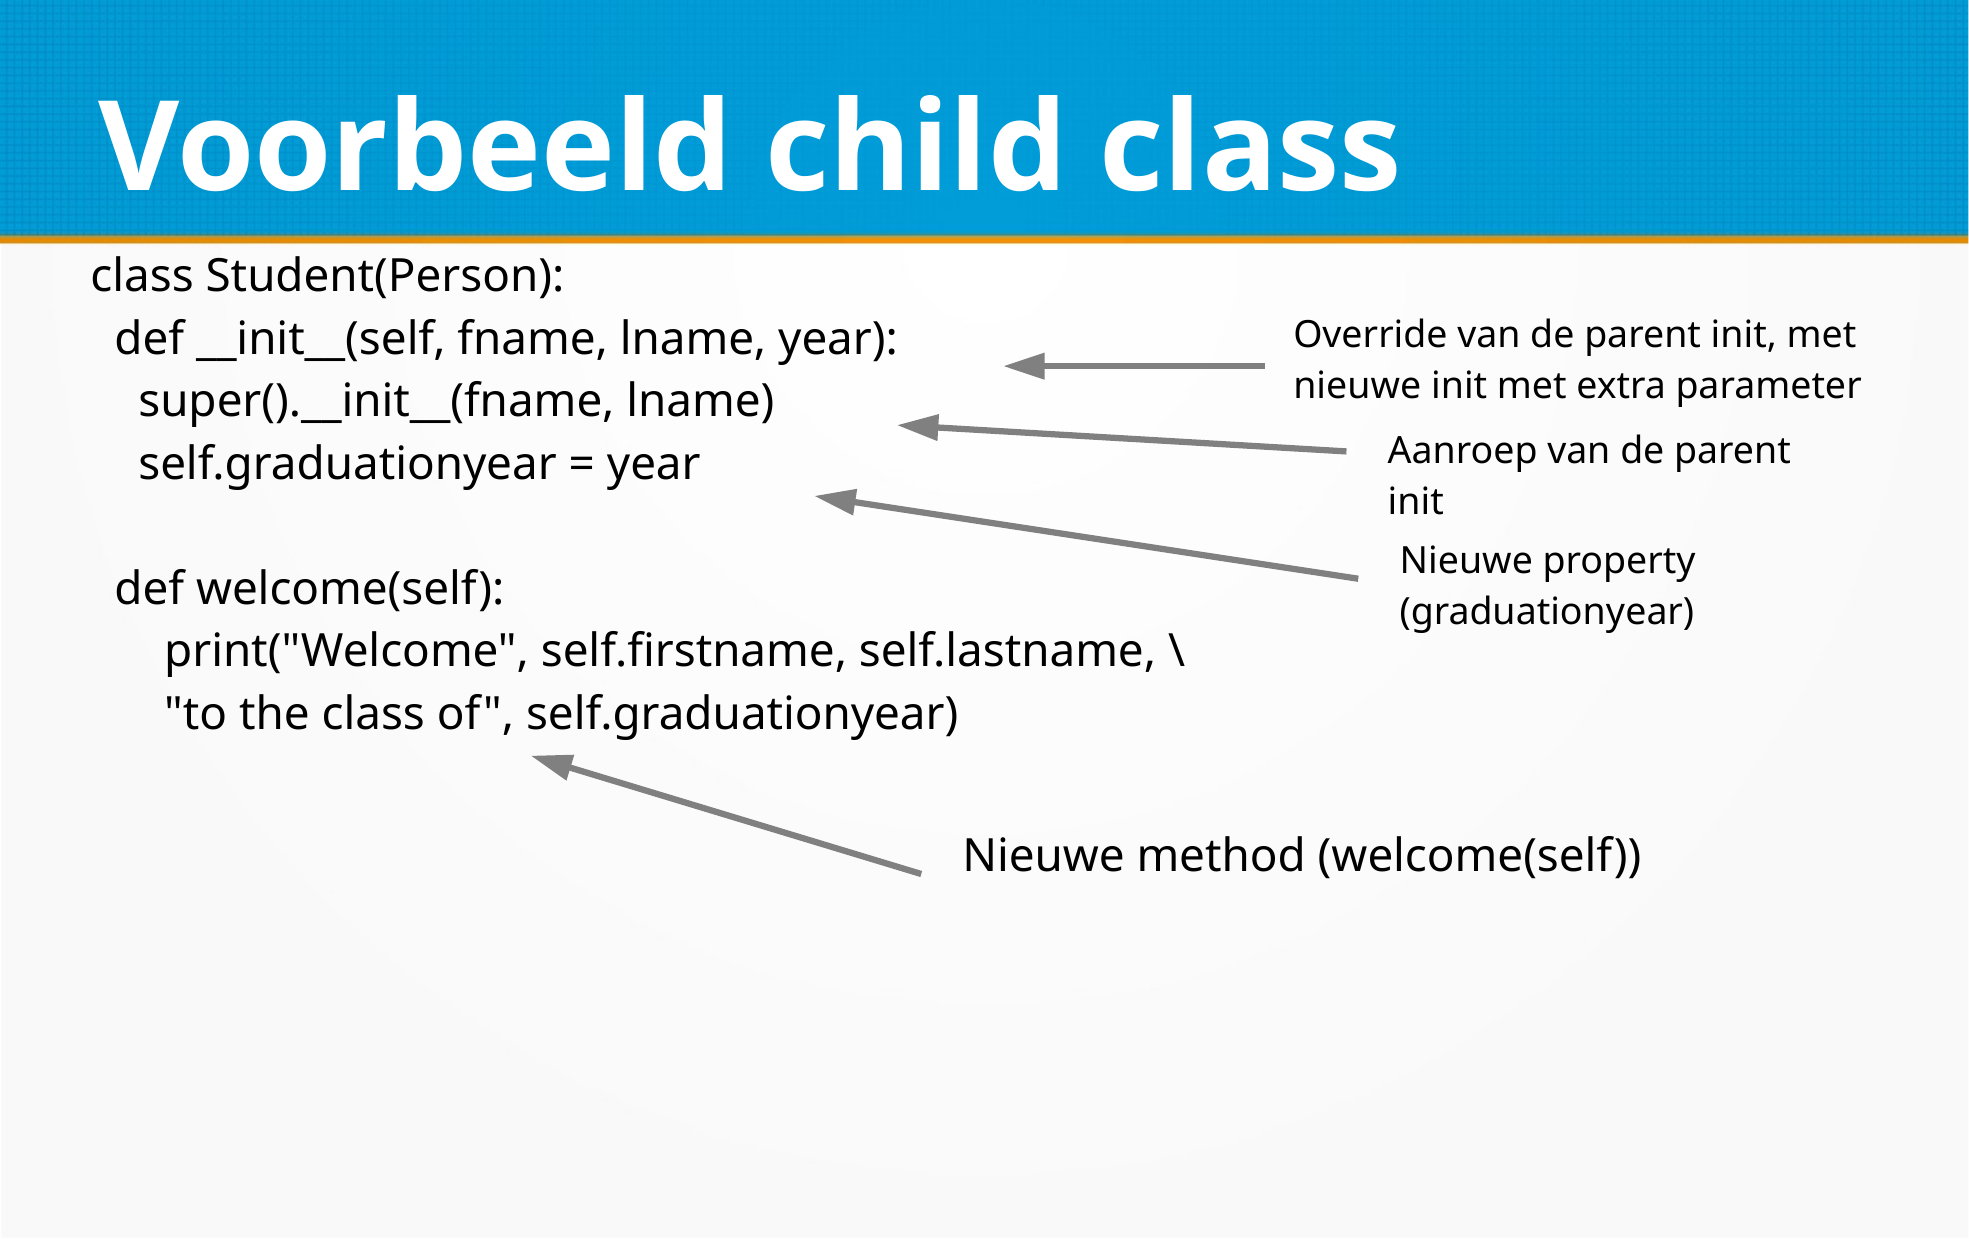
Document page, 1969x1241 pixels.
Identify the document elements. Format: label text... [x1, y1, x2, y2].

text_box class Student(Person): def __init__(self, fname, lname, year): super().__init__(fname, lname) self.graduationyear = year def welcome(self): print("Welcome", self.firstname, self.lastname, \ "to the class of", self.graduationyear) [84, 256, 1266, 729]
picture [0, 233, 1969, 1241]
text_box Nieuwe property (graduationyear) [1393, 531, 1724, 639]
text_box Override van de parent init, met nieuwe init met extra parameter [1287, 265, 1938, 452]
text_box Nieuwe method (welcome(self)) [956, 818, 1701, 889]
title Voorbeeld child class [98, 19, 1870, 227]
text_box Aanroep van de parent init [1381, 421, 1826, 528]
